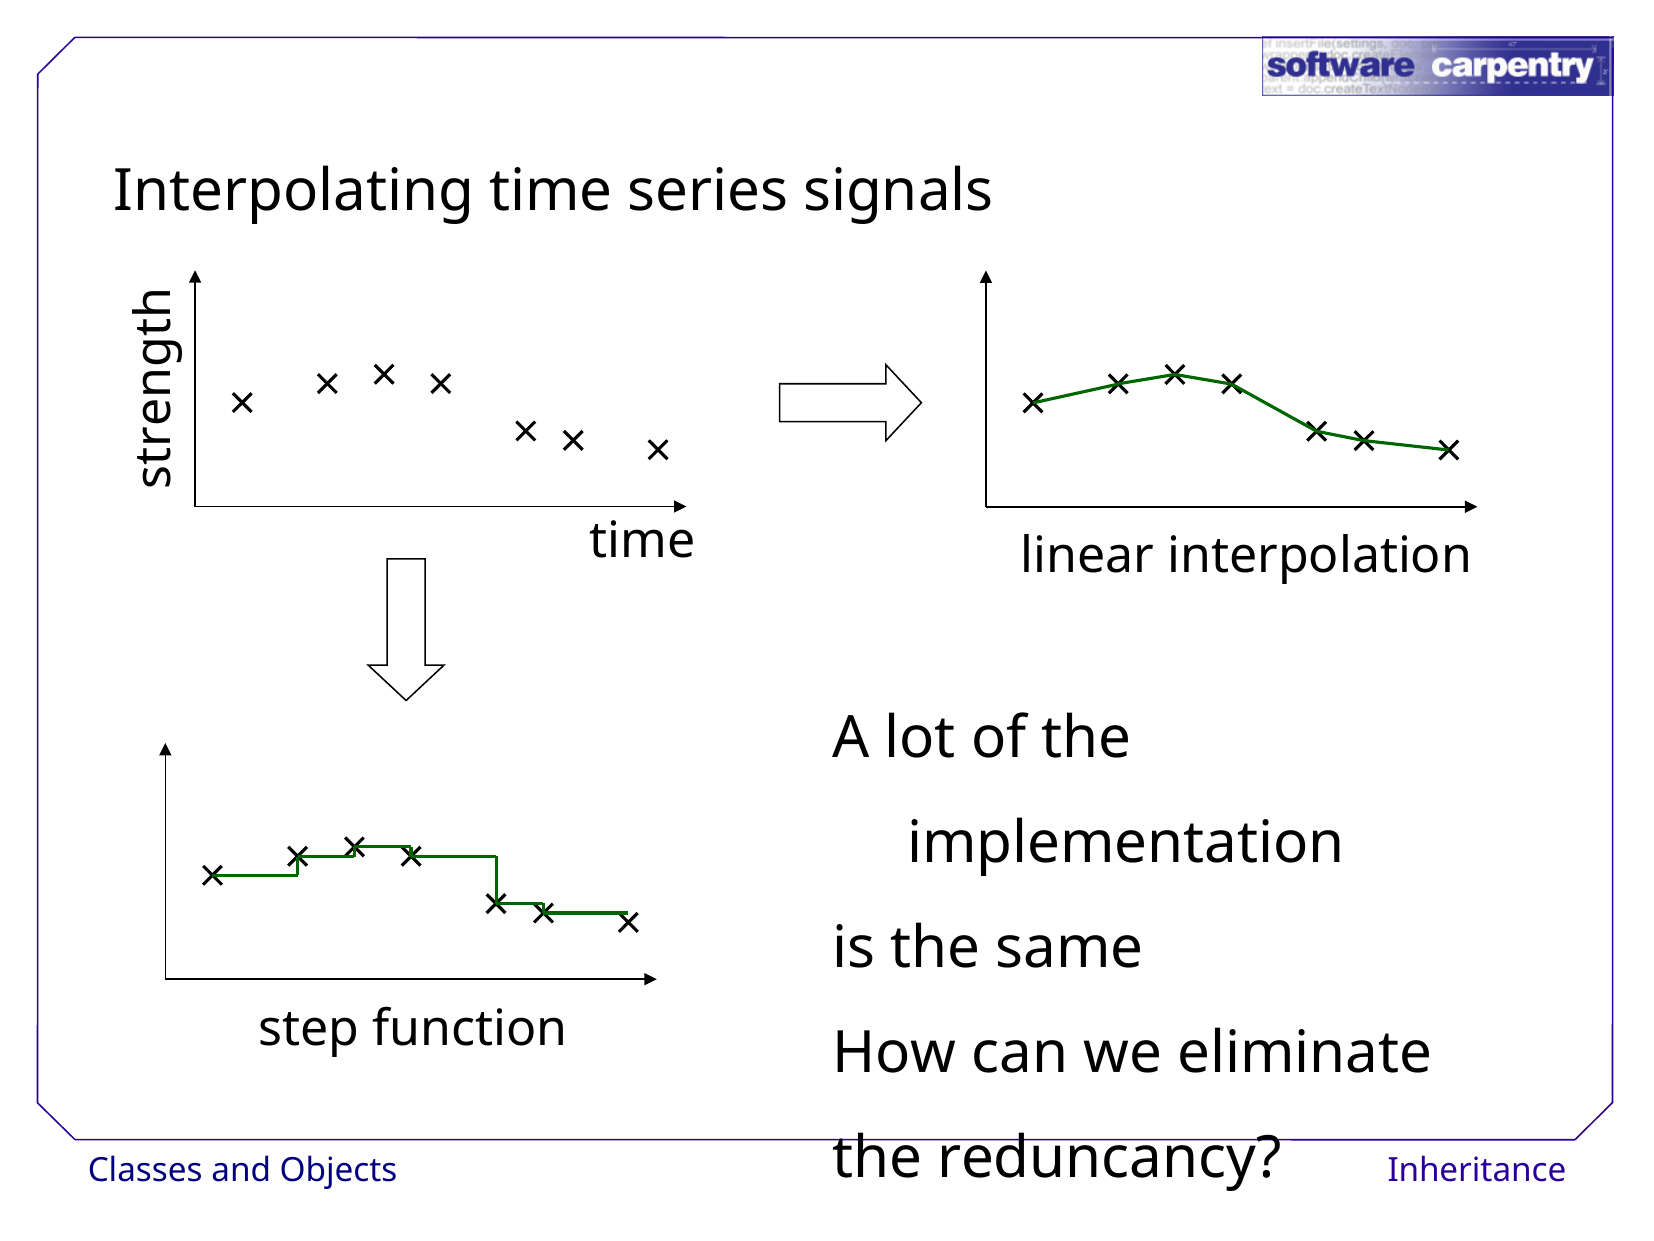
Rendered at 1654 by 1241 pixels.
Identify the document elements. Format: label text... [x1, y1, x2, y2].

text_box strength [117, 272, 190, 505]
text_box step function [243, 993, 583, 1065]
text_box linear interpolation [1005, 520, 1488, 592]
picture [1262, 36, 1614, 96]
text_box time [574, 504, 711, 577]
text_box Interpolating time series signals [99, 109, 1517, 231]
text_box A lot of the implementation is the same How can we eliminate the reduncancy? [817, 656, 1583, 1197]
